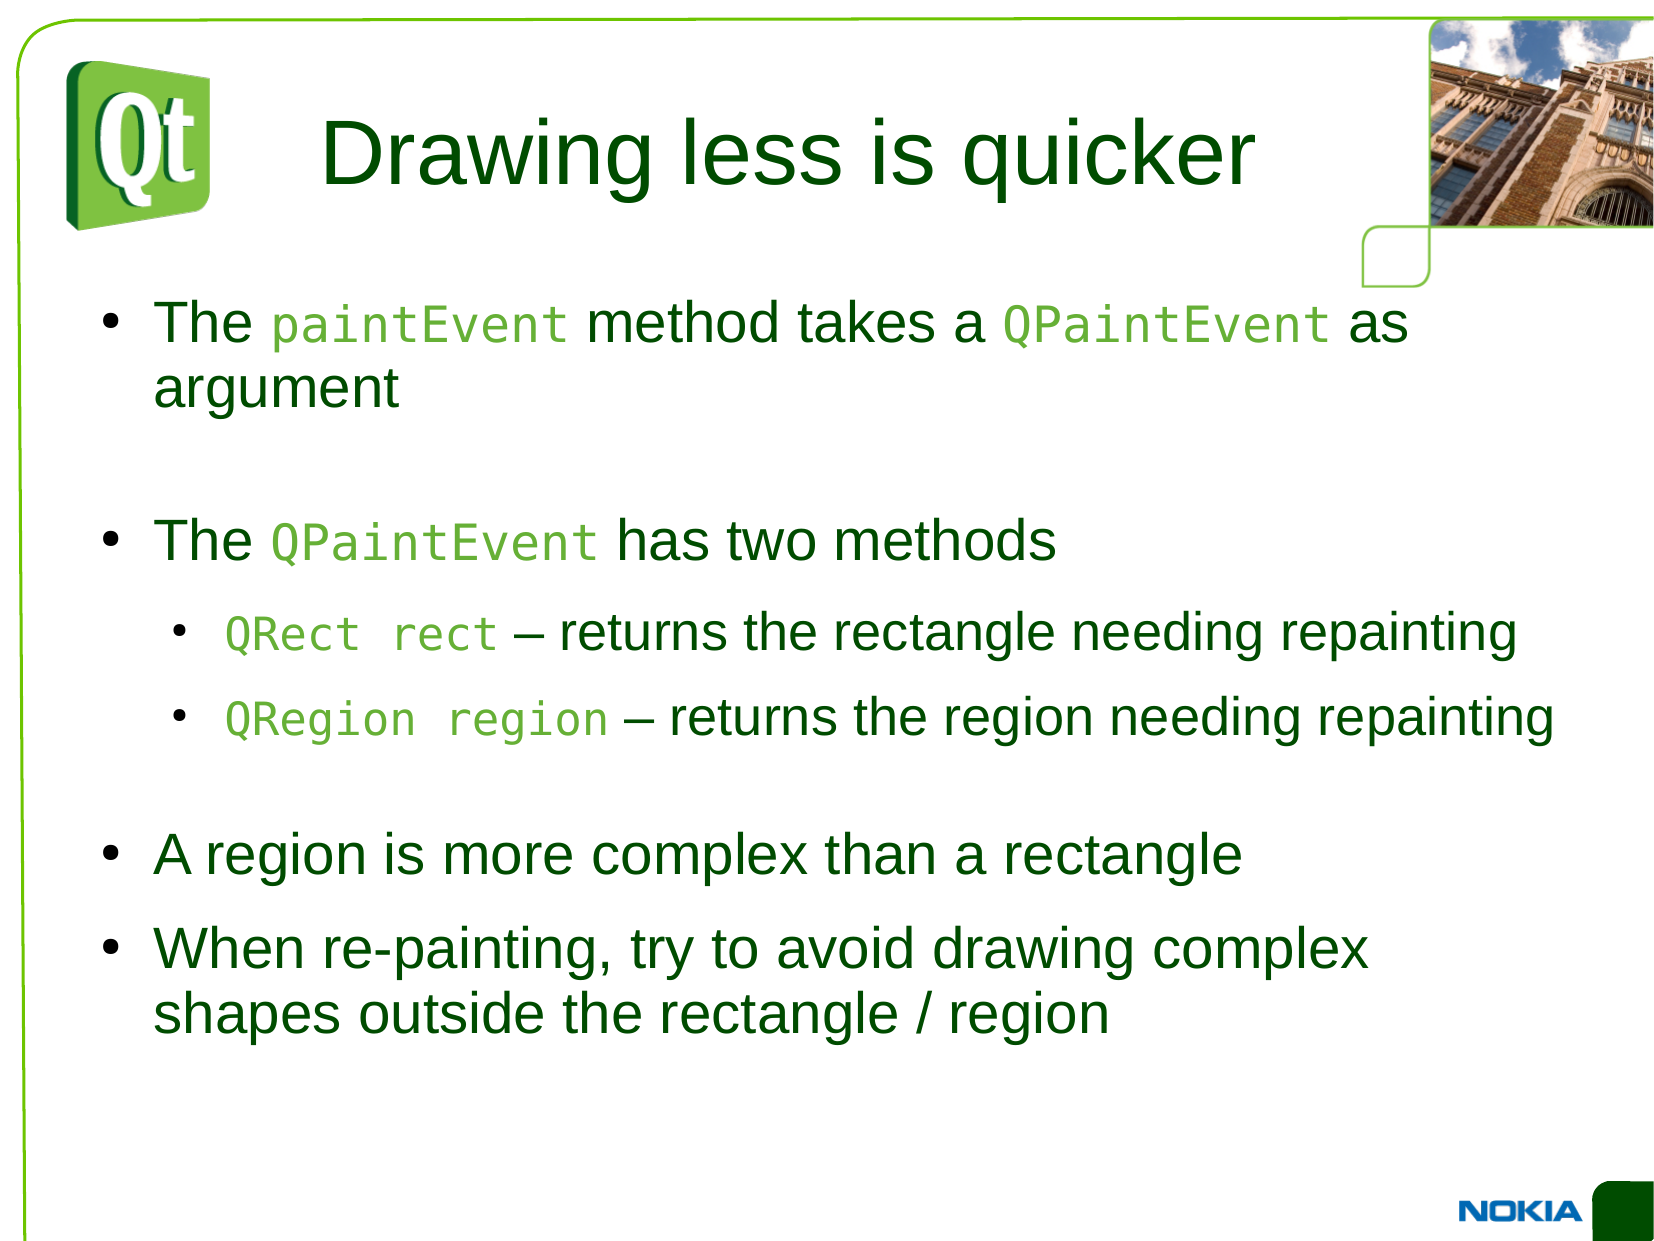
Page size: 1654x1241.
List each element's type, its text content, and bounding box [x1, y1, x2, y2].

picture [1459, 1200, 1583, 1222]
picture [1338, 7, 1654, 308]
title Drawing less is quicker [251, 49, 1327, 257]
list The paintEvent method takes a QPaintEvent as argument The QPaintEvent has two methods QRect rect – returns the rectangle needing repainting QRegion region – returns the region needing repainting A region is more complex than a rectangle When re-painting, try to avoid drawing complex shapes outside the rectangle / region [82, 290, 1571, 1094]
picture [66, 61, 210, 231]
